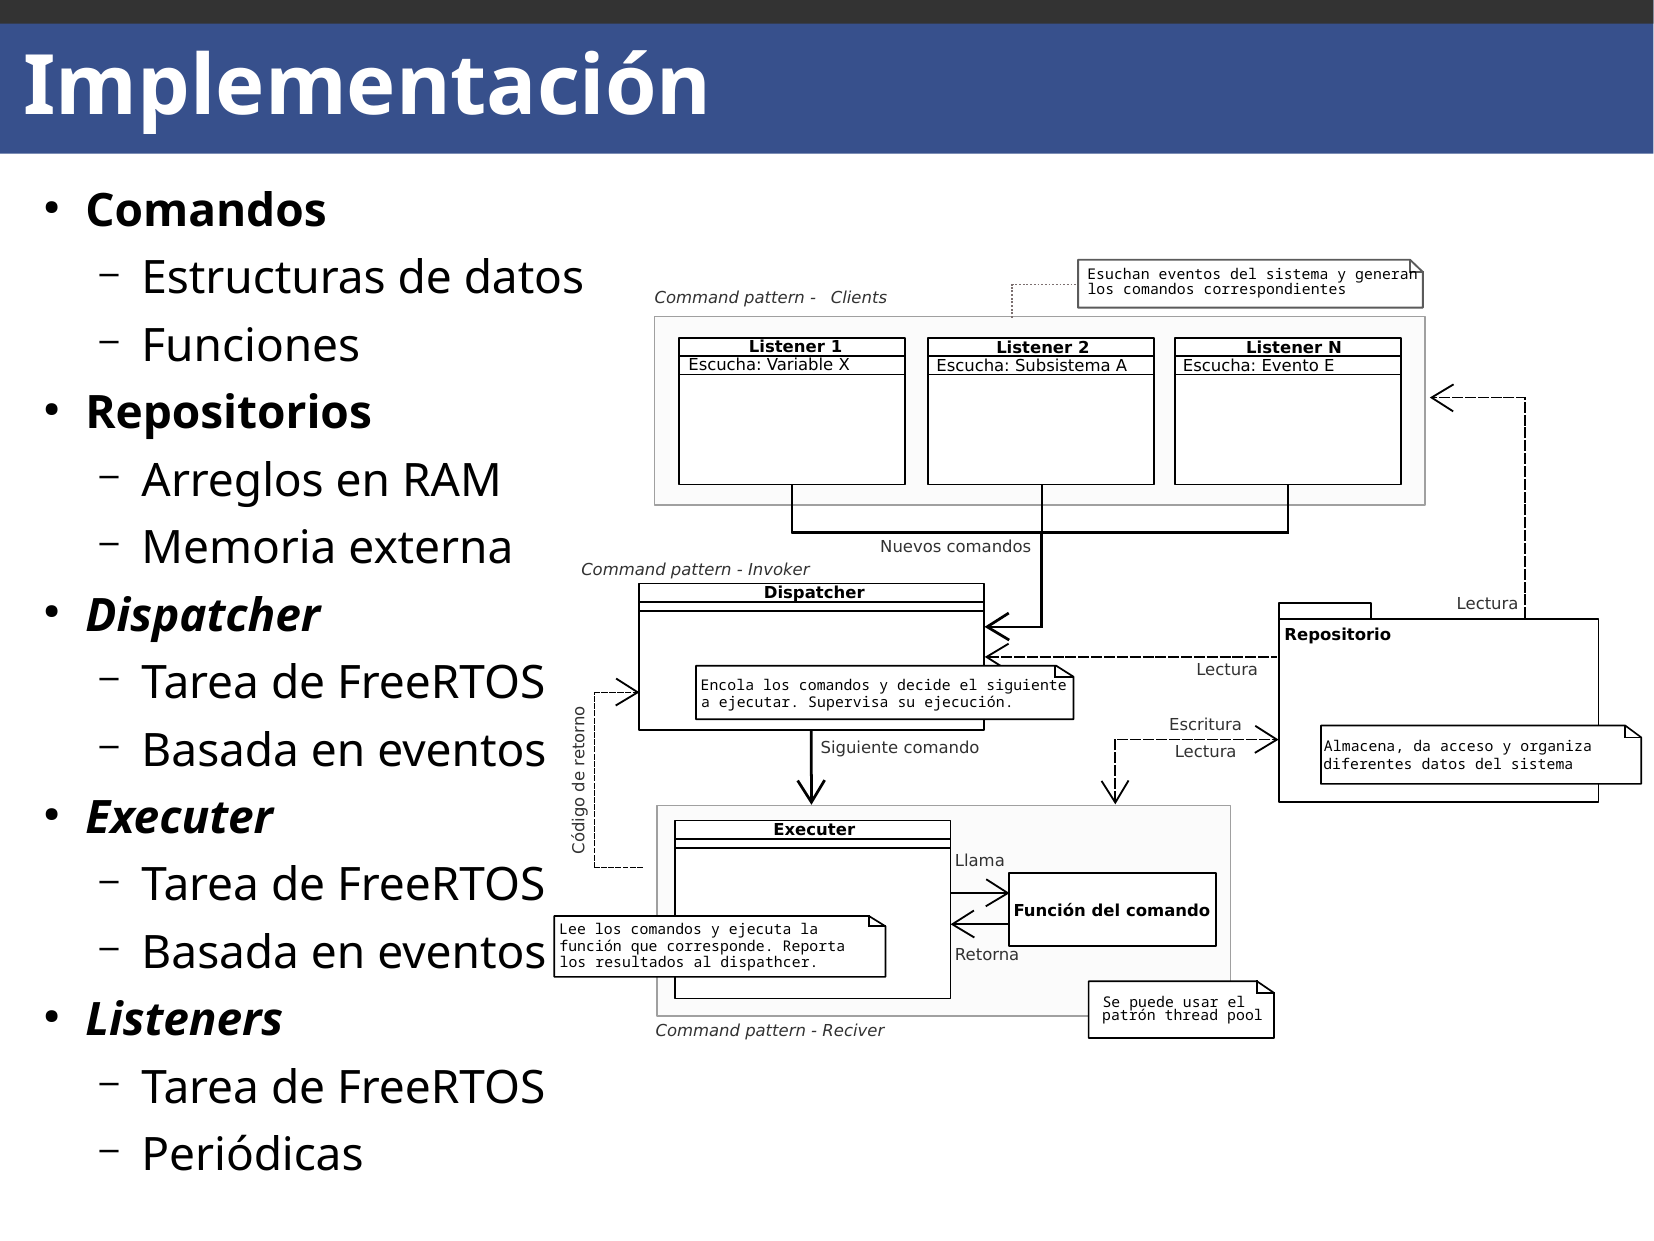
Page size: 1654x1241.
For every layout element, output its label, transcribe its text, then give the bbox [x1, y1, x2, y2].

title Implementación [23, 17, 1630, 148]
list Comandos Estructuras de datos Funciones Repositorios Arreglos en RAM Memoria externa Dispatcher Tarea de FreeRTOS Basada en eventos Executer Tarea de FreeRTOS Basada en eventos Listeners Tarea de FreeRTOS Periódicas [29, 177, 808, 1189]
picture [808, 225, 1654, 1074]
